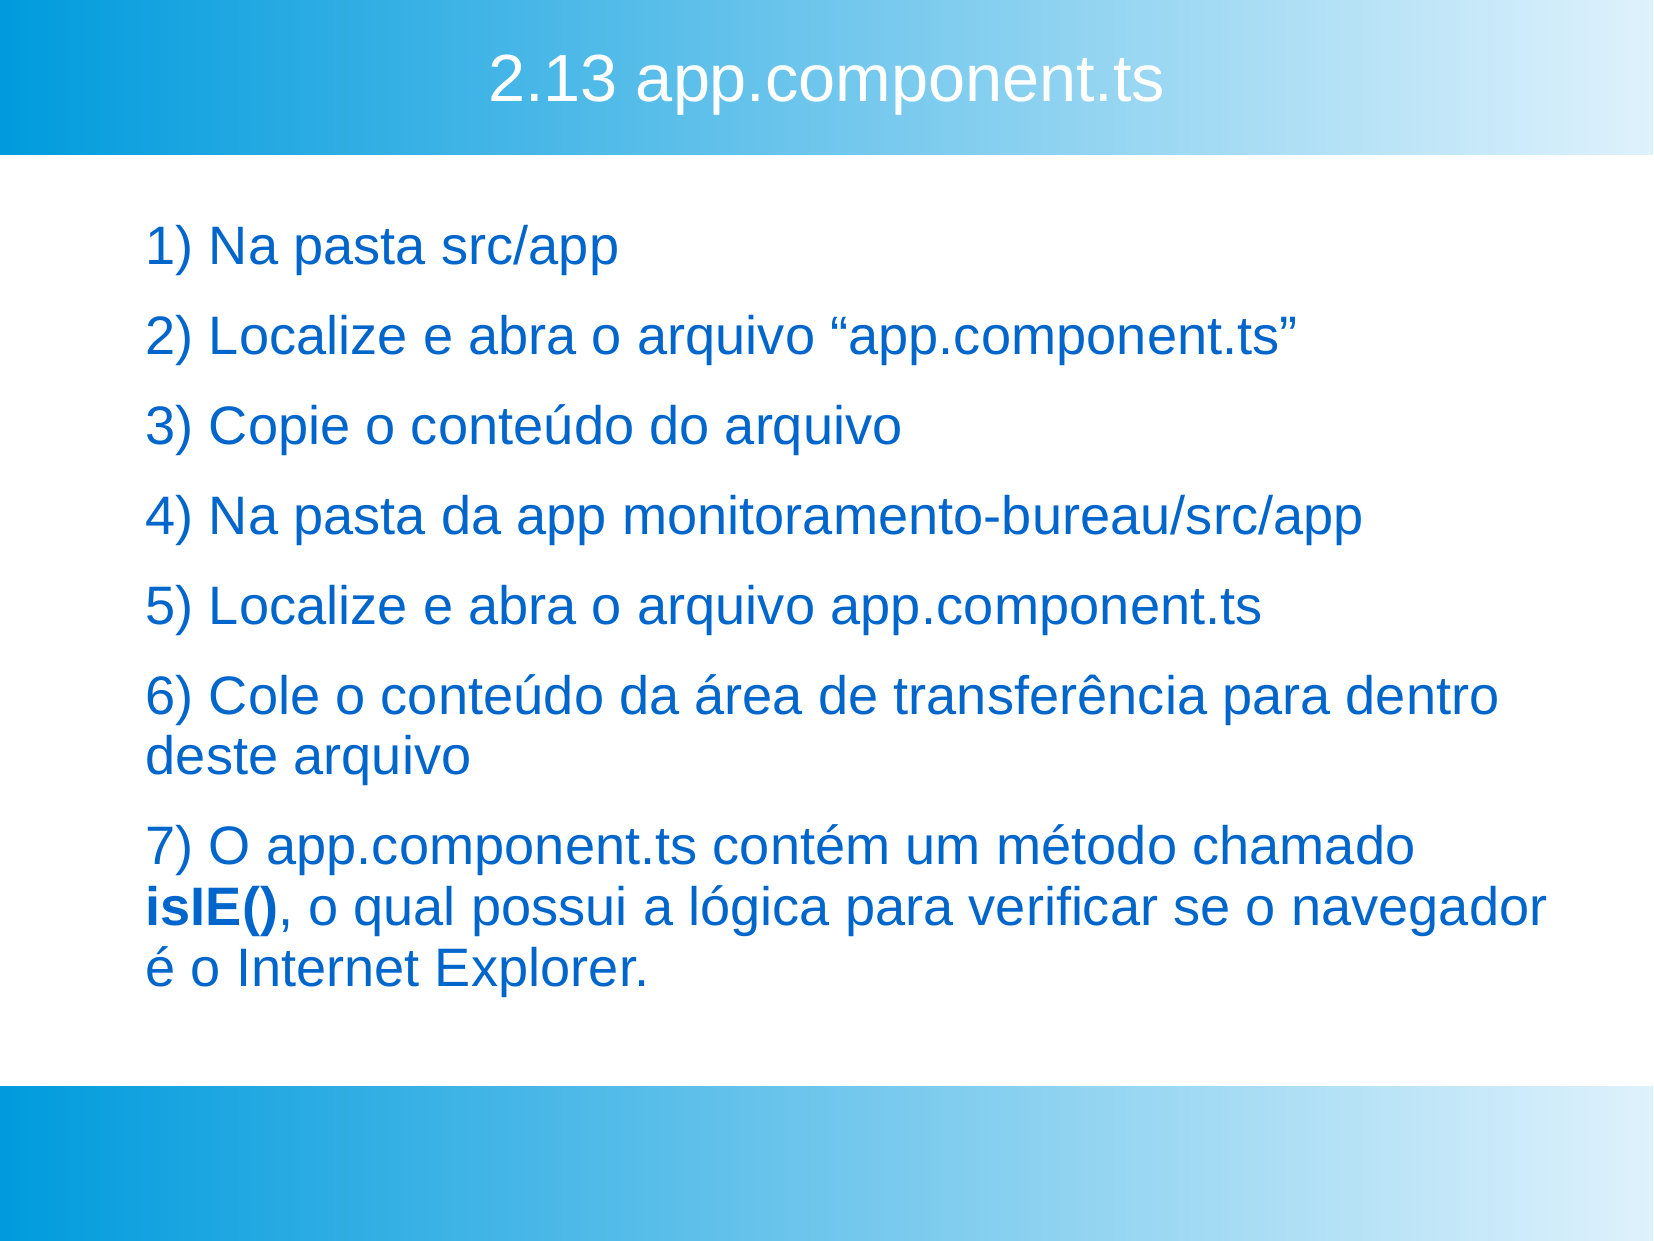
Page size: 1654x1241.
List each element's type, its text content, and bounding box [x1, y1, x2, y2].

title 2.13 app.component.ts [82, 25, 1571, 131]
list 1) Na pasta src/app 2) Localize e abra o arquivo “app.component.ts” 3) Copie o conteúdo do arquivo 4) Na pasta da app monitoramento-bureau/src/app 5) Localize e abra o arquivo app.component.ts 6) Cole o conteúdo da área de transferência para dentro deste arquivo 7) O app.component.ts contém um método chamado isIE(), o qual possui a lógica para verificar se o navegador é o Internet Explorer. [75, 215, 1564, 1036]
